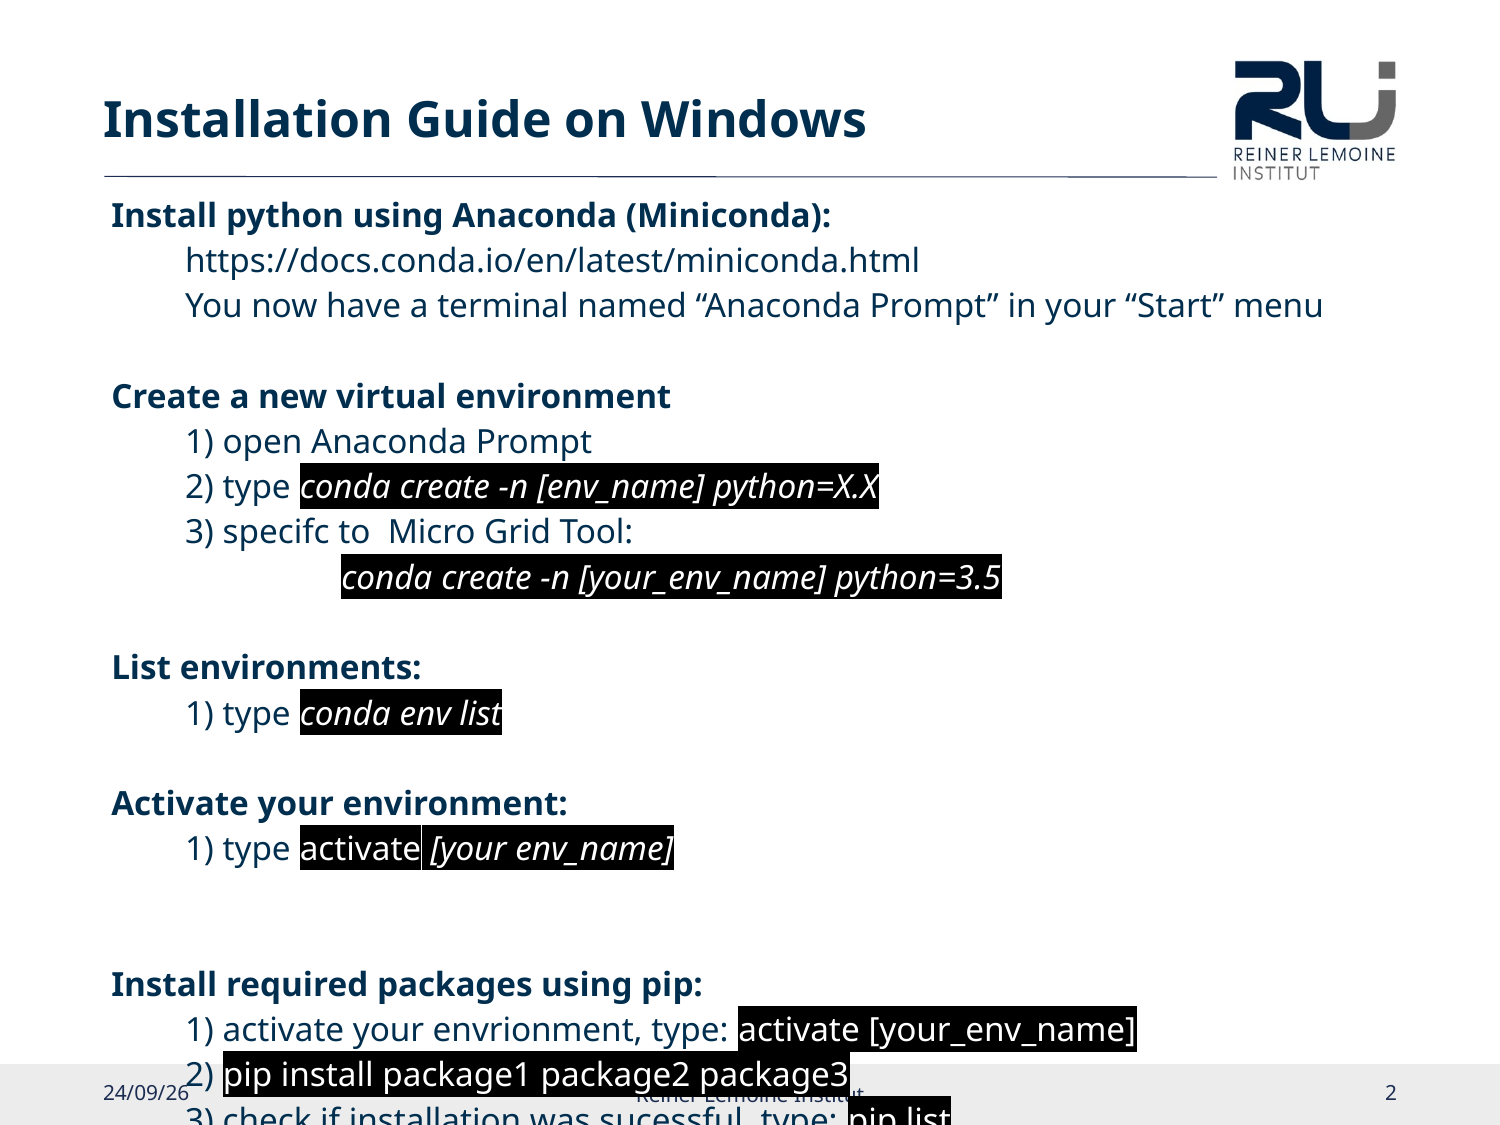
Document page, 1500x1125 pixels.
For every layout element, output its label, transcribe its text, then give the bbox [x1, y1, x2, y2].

footer Reiner Lemoine Institut [850, 1085, 1004, 1124]
slide_number 16/04/19 [103, 1085, 441, 1124]
slide_number <number> [1059, 1085, 1397, 1124]
text_box Installation Guide on Windows [103, 57, 1397, 177]
footer Reiner Lemoine Institut [496, 1097, 848, 1124]
picture [1233, 177, 1397, 181]
text_box Install python using Anaconda (Miniconda): https://docs.conda.io/en/latest/miniconda.html You now have a terminal named “Anaconda Prompt” in your “Start” menu Create a new virtual environment 1) open Anaconda Prompt 2) type conda create -n [env_name] python=X.X 3) specifc to Micro Grid Tool: conda create -n [your_env_name] python=3.5 List environments: 1) type conda env list Activate your environment: 1) type activate [your env_name] Install required packages using pip: 1) activate your envrionment, type: activate [your_env_name] 2) pip install package1 package2 package3 3) check if installation was sucessful, type: pip list [96, 184, 1447, 1085]
